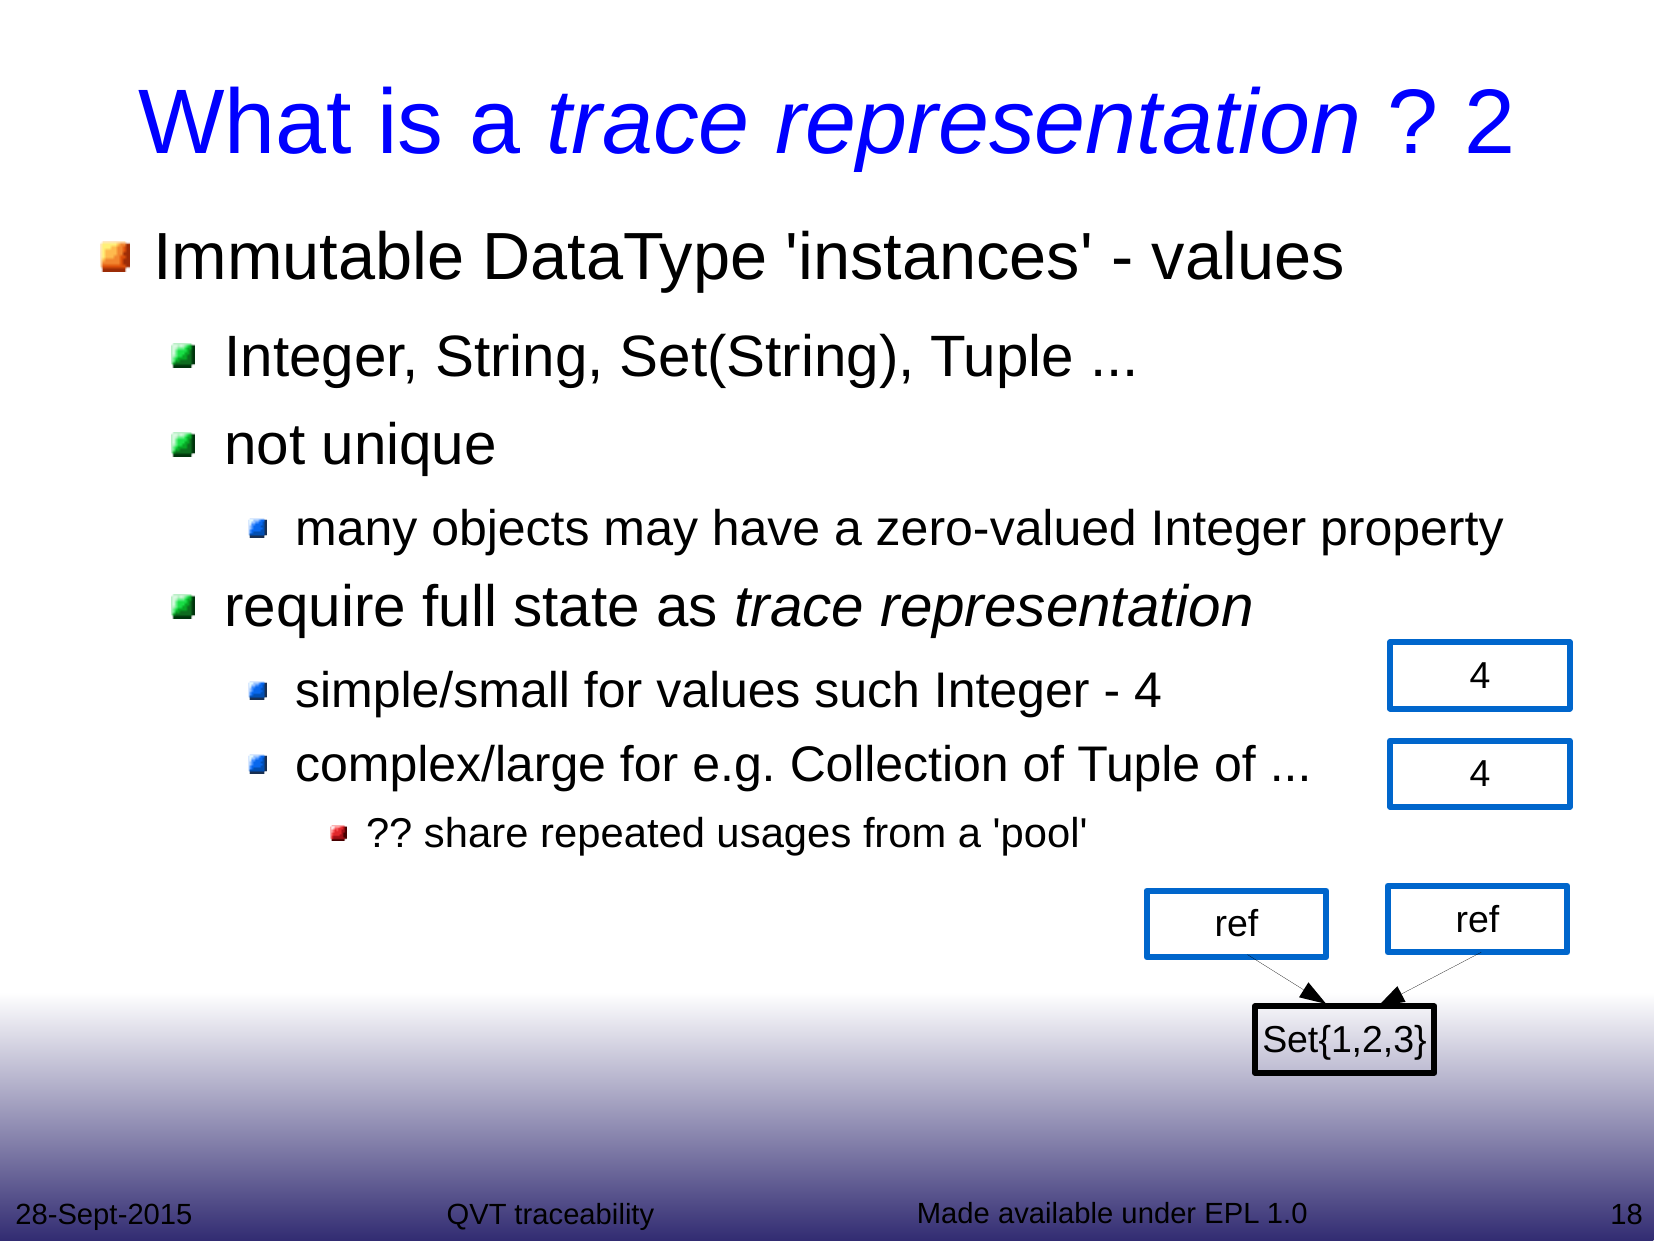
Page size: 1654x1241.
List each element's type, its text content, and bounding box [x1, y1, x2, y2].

text_box ref [1387, 885, 1568, 953]
title What is a trace representation ? 2 [82, 49, 1571, 195]
text_box Set{1,2,3} [1254, 1006, 1435, 1073]
text_box 4 [1390, 740, 1570, 807]
list Immutable DataType 'instances' - values Integer, String, Set(String), Tuple ... not unique many objects may have a zero-valued Integer property require full state as trace representation simple/small for values such Integer - 4 complex/large for e.g. Collection of Tuple of ... ?? share repeated usages from a 'pool' [82, 218, 1571, 1130]
text_box ref [1146, 890, 1327, 958]
text_box 4 [1390, 642, 1570, 709]
